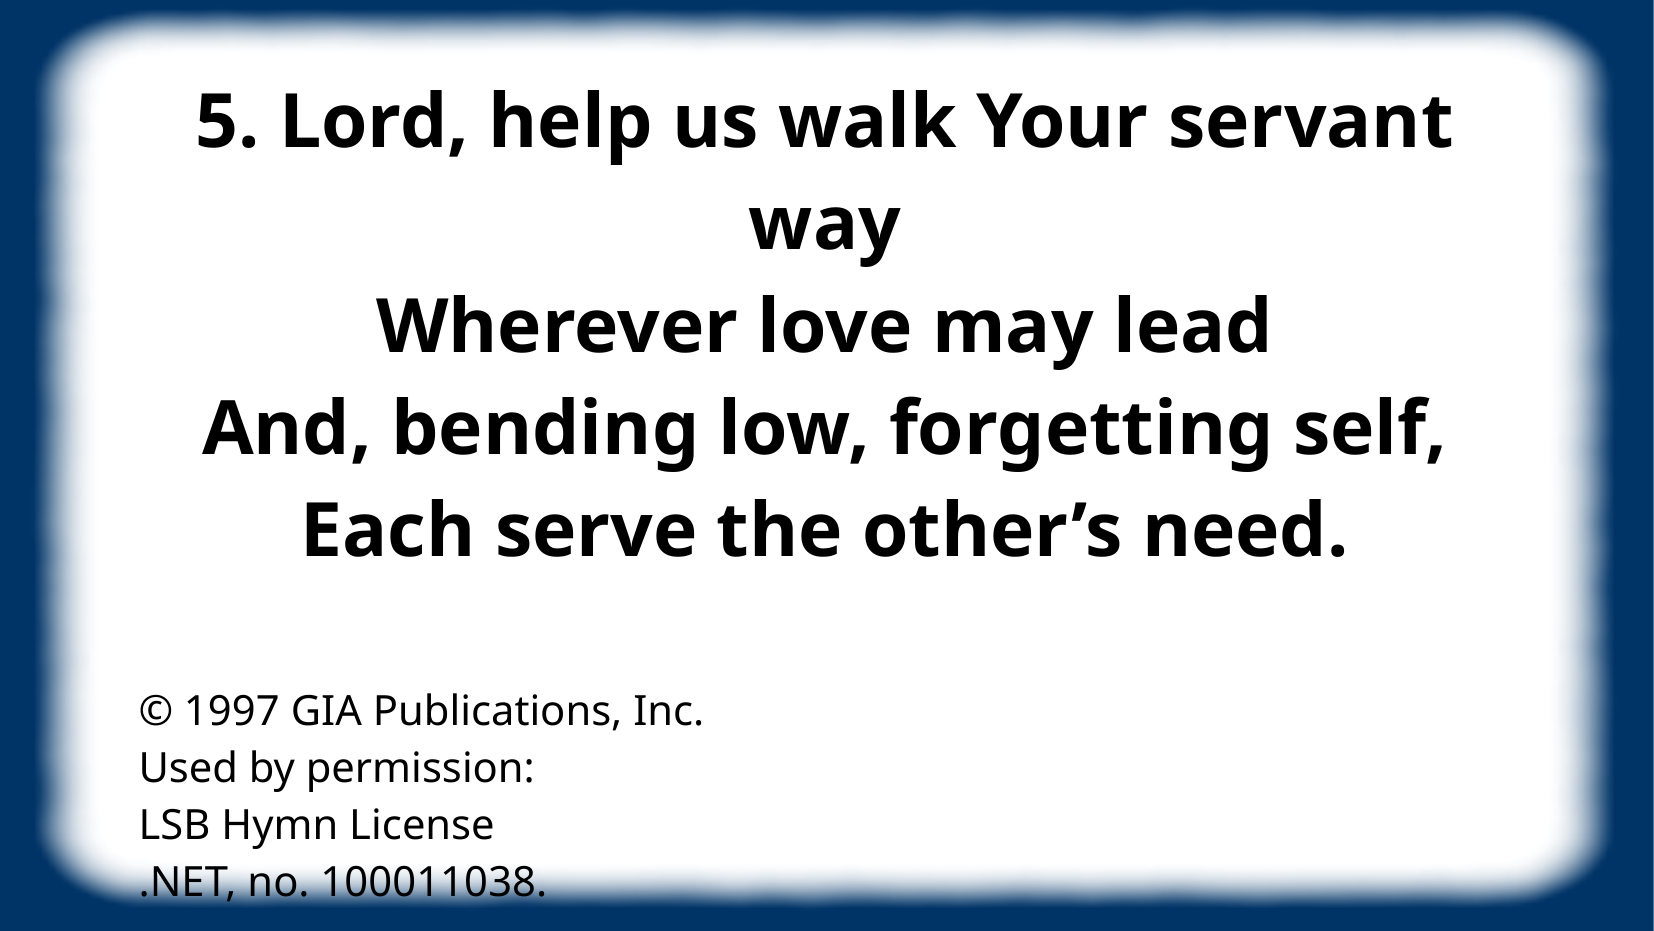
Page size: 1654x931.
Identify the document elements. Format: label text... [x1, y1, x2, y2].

text_box 5. Lord, help us walk Your servant way Wherever love may lead And, bending low, forgetting self, Each serve the other’s need. © 1997 GIA Publications, Inc. Used by permission: LSB Hymn License .NET, no. 100011038. [105, 60, 1546, 794]
picture [0, 0, 1654, 931]
